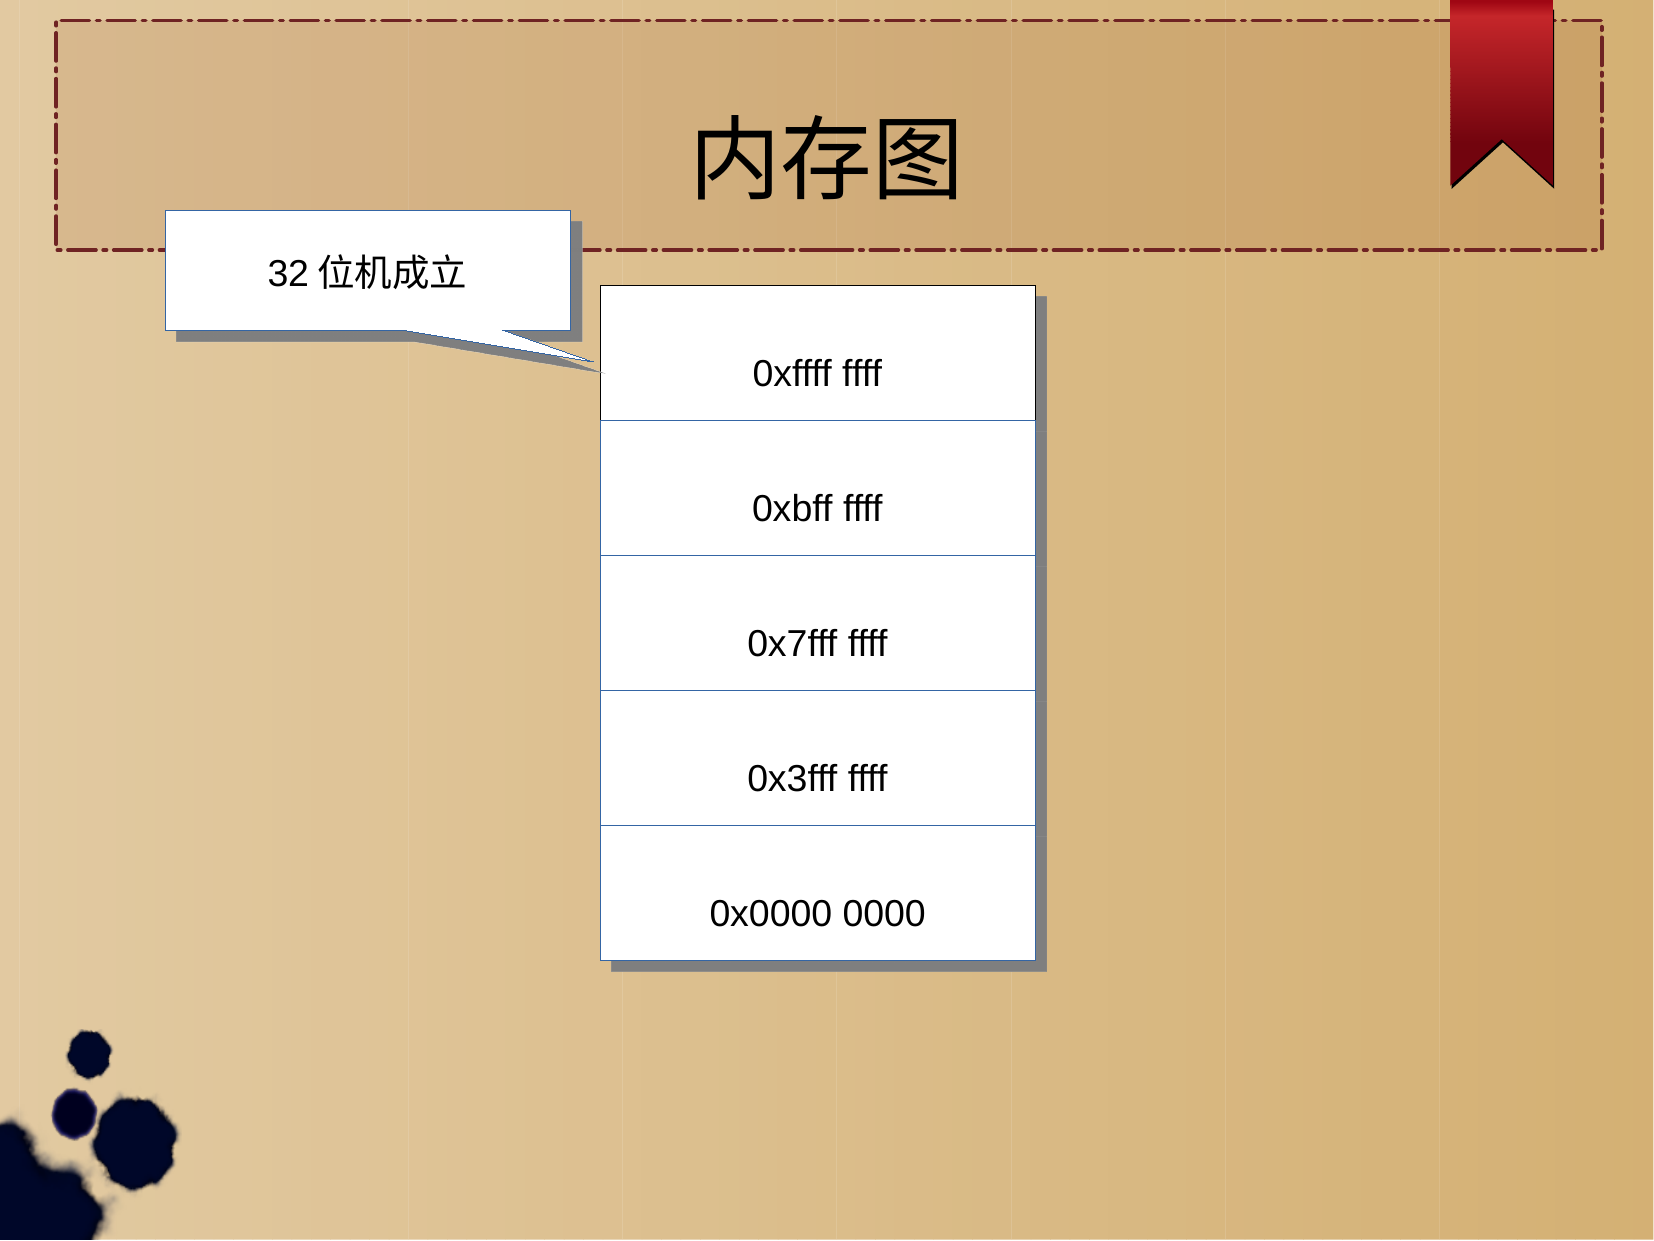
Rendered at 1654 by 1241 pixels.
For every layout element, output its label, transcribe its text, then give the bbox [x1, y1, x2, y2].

title 内存图 [82, 49, 1571, 257]
text_box 32位机成立 [165, 210, 594, 362]
text_box 0x3fff ffff [600, 690, 1036, 825]
text_box 0xbff ffff [600, 420, 1036, 555]
text_box 0xffff ffff [600, 285, 1036, 420]
text_box 0x0000 0000 [600, 825, 1036, 961]
text_box 0x7fff ffff [600, 555, 1036, 690]
